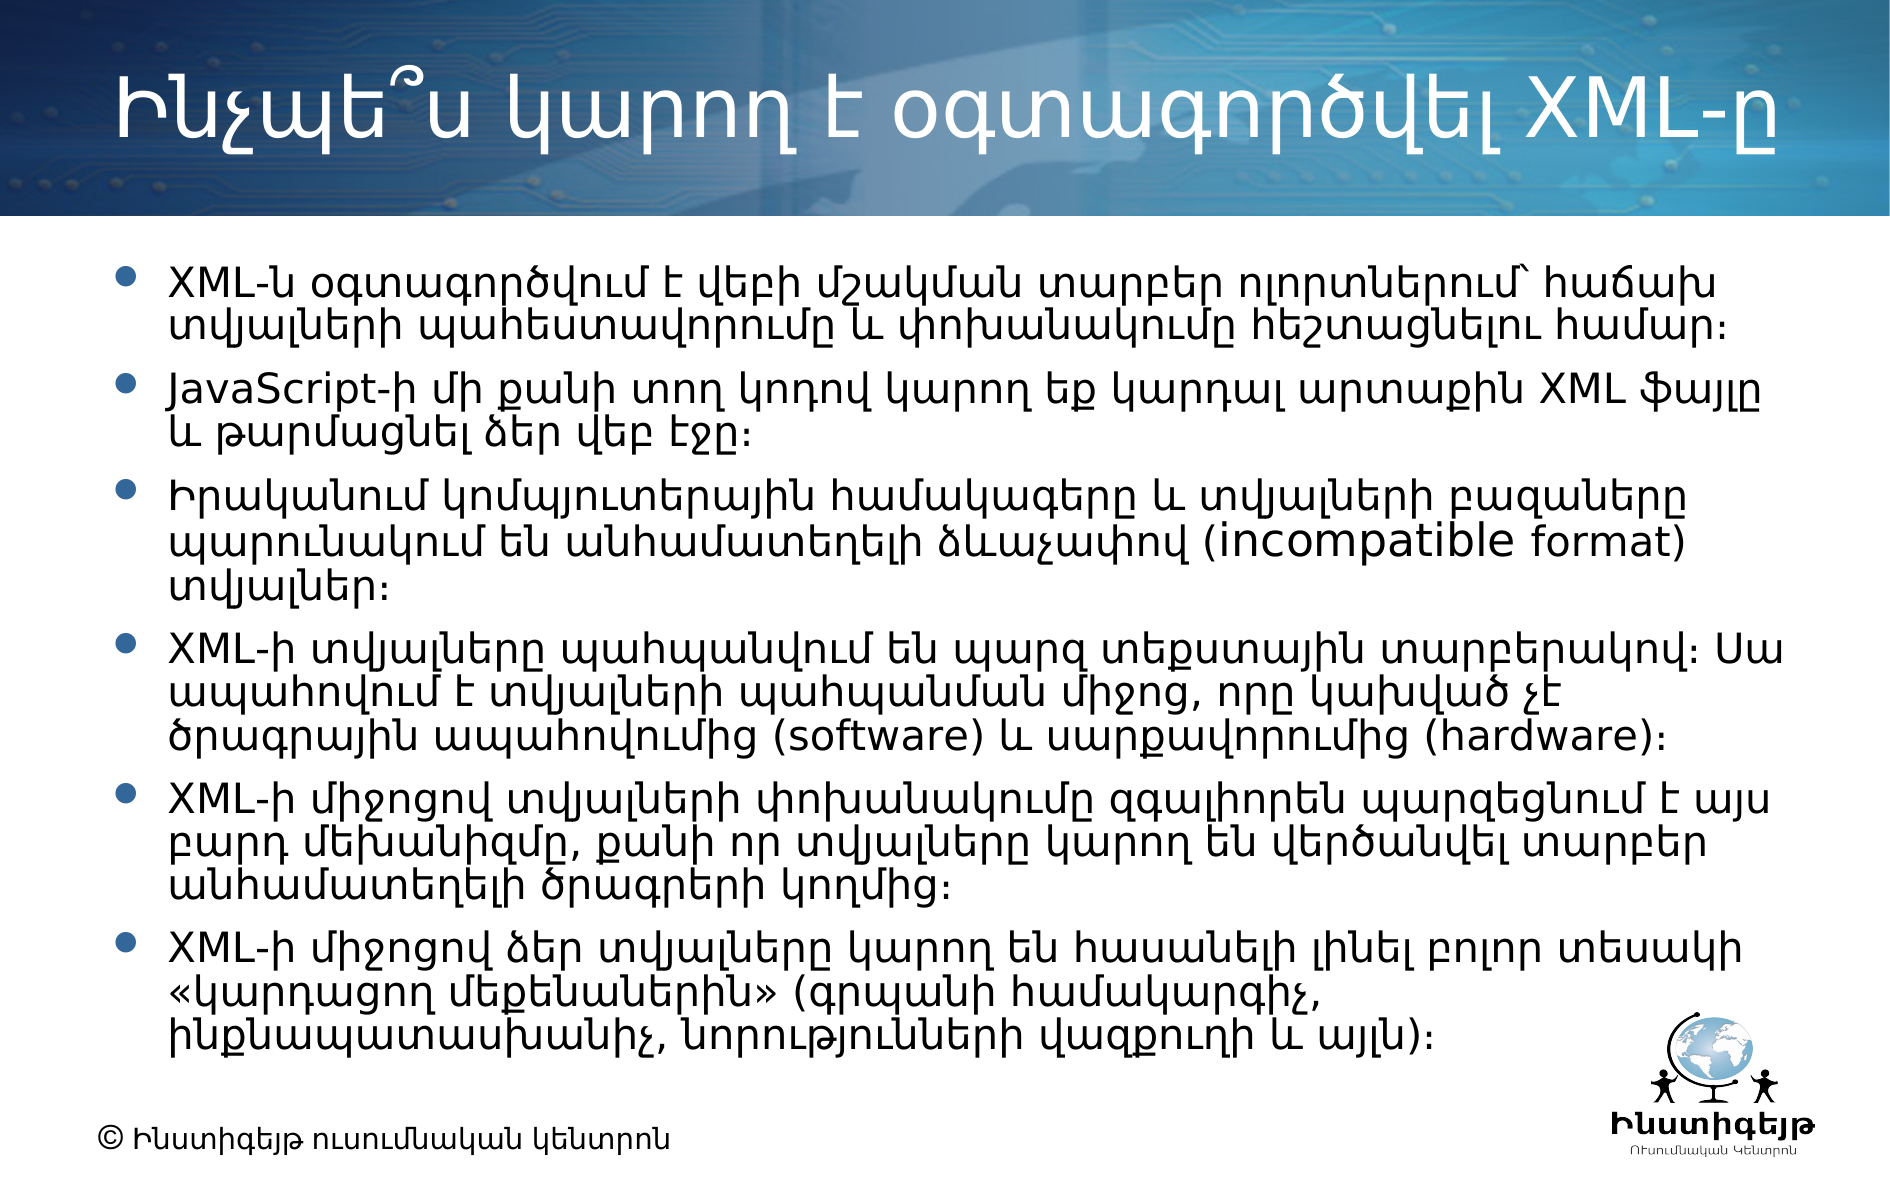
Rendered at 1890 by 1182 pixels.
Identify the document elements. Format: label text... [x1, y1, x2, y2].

list XML-ն օգտագործվում է վեբի մշակման տարբեր ոլորտներում՝ հաճախ տվյալների պահեստավորումը և փոխանակումը հեշտացնելու համար։ JavaScript-ի մի քանի տող կոդով կարող եք կարդալ արտաքին XML ֆայլը և թարմացնել ձեր վեբ էջը։ Իրականում կոմպյուտերային համակագերը և տվյալների բազաները պարունակում են անհամատեղելի ձևաչափով (incompatible format) տվյալներ։ XML-ի տվյալները պահպանվում են պարզ տեքստային տարբերակով։ Սա ապահովում է տվյալների պահպանման միջոց, որը կախված չէ ծրագրային ապահովումից (software) և սարքավորումից (hardware)։ XML-ի միջոցով տվյալների փոխանակումը զգալիորեն պարզեցնում է այս բարդ մեխանիզմը, քանի որ տվյալները կարող են վերծանվել տարբեր անհամատեղելի ծրագրերի կողմից։ XML-ի միջոցով ձեր տվյալները կարող են հասանելի լինել բոլոր տեսակի «կարդացող մեքենաներին» (գրպանի համակարգիչ, ինքնապատասխանիչ, նորությունների վազքուղի և այլն)։ [112, 262, 1801, 293]
picture [0, 0, 1890, 216]
picture [1612, 1012, 1815, 1157]
